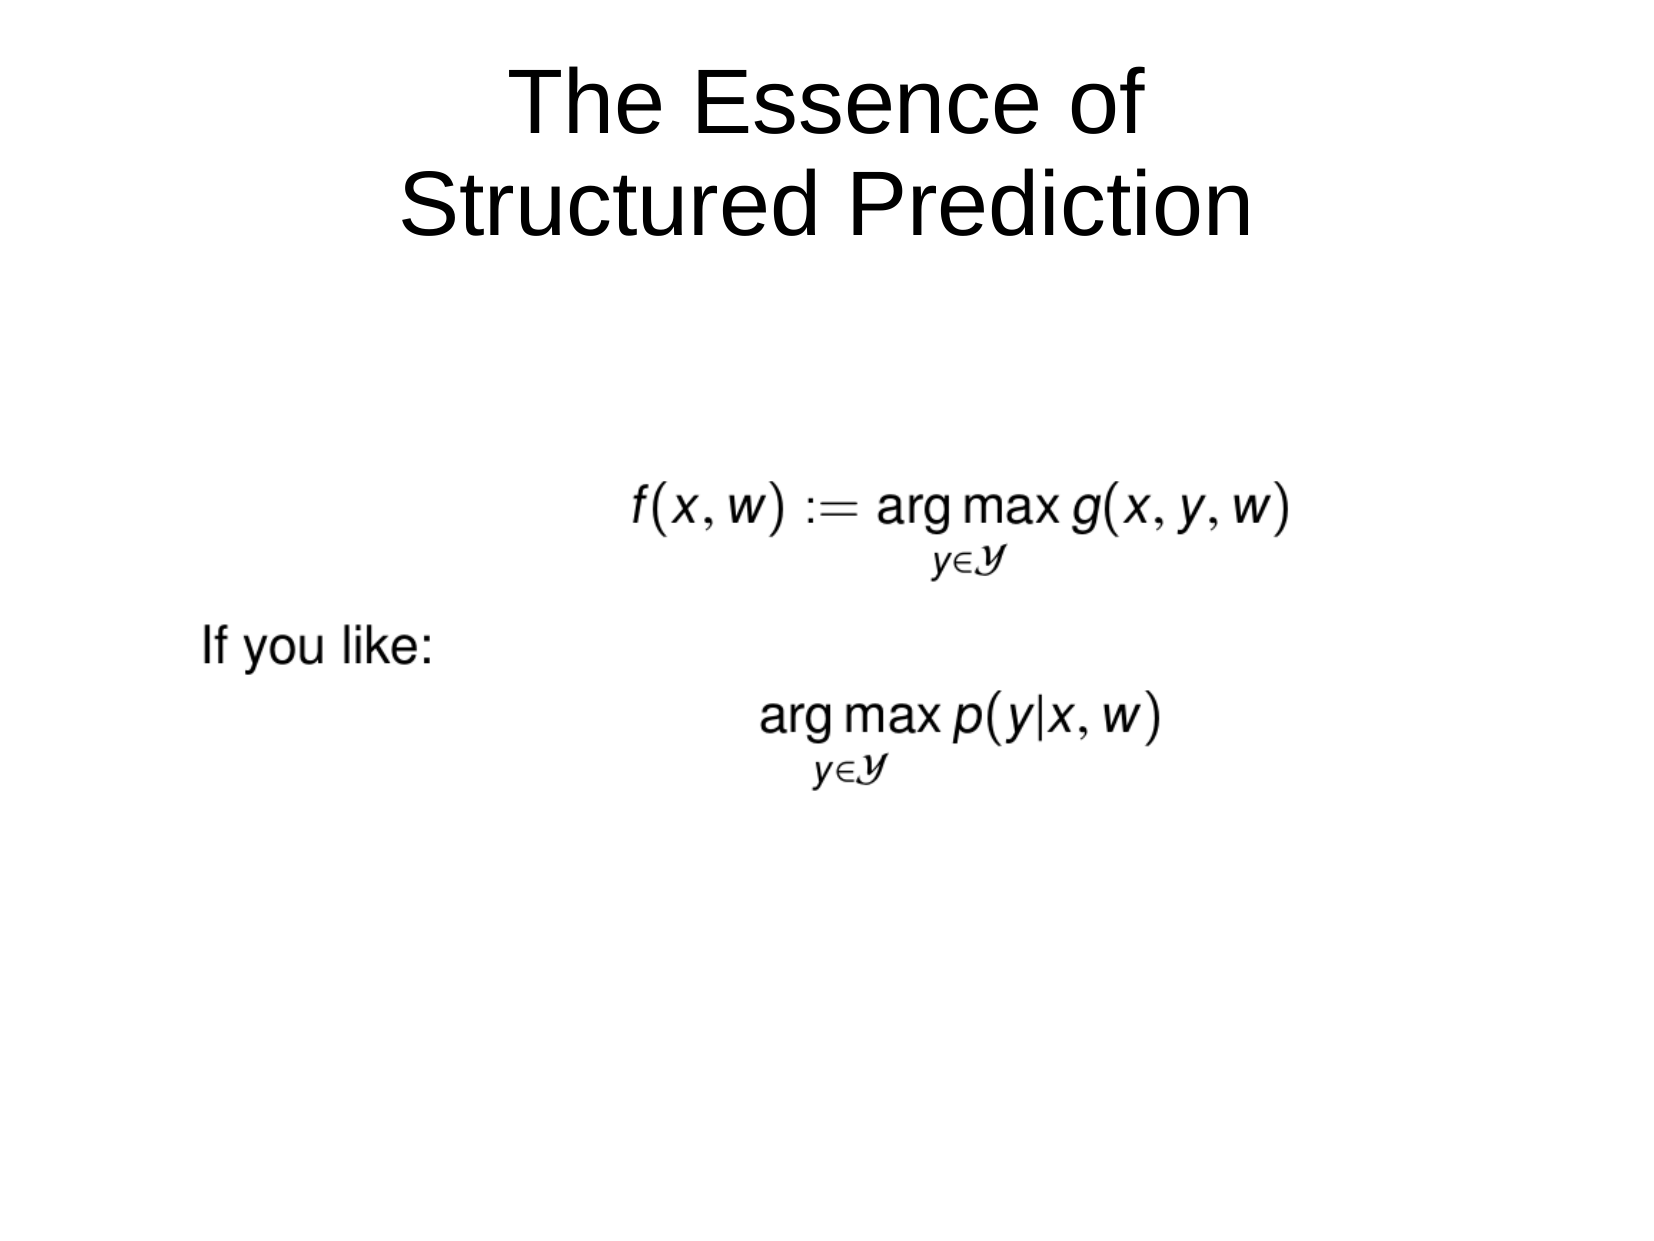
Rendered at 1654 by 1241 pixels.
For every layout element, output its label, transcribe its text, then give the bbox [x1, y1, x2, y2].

picture [184, 374, 1351, 864]
title The Essence of Structured Prediction [82, 49, 1571, 257]
